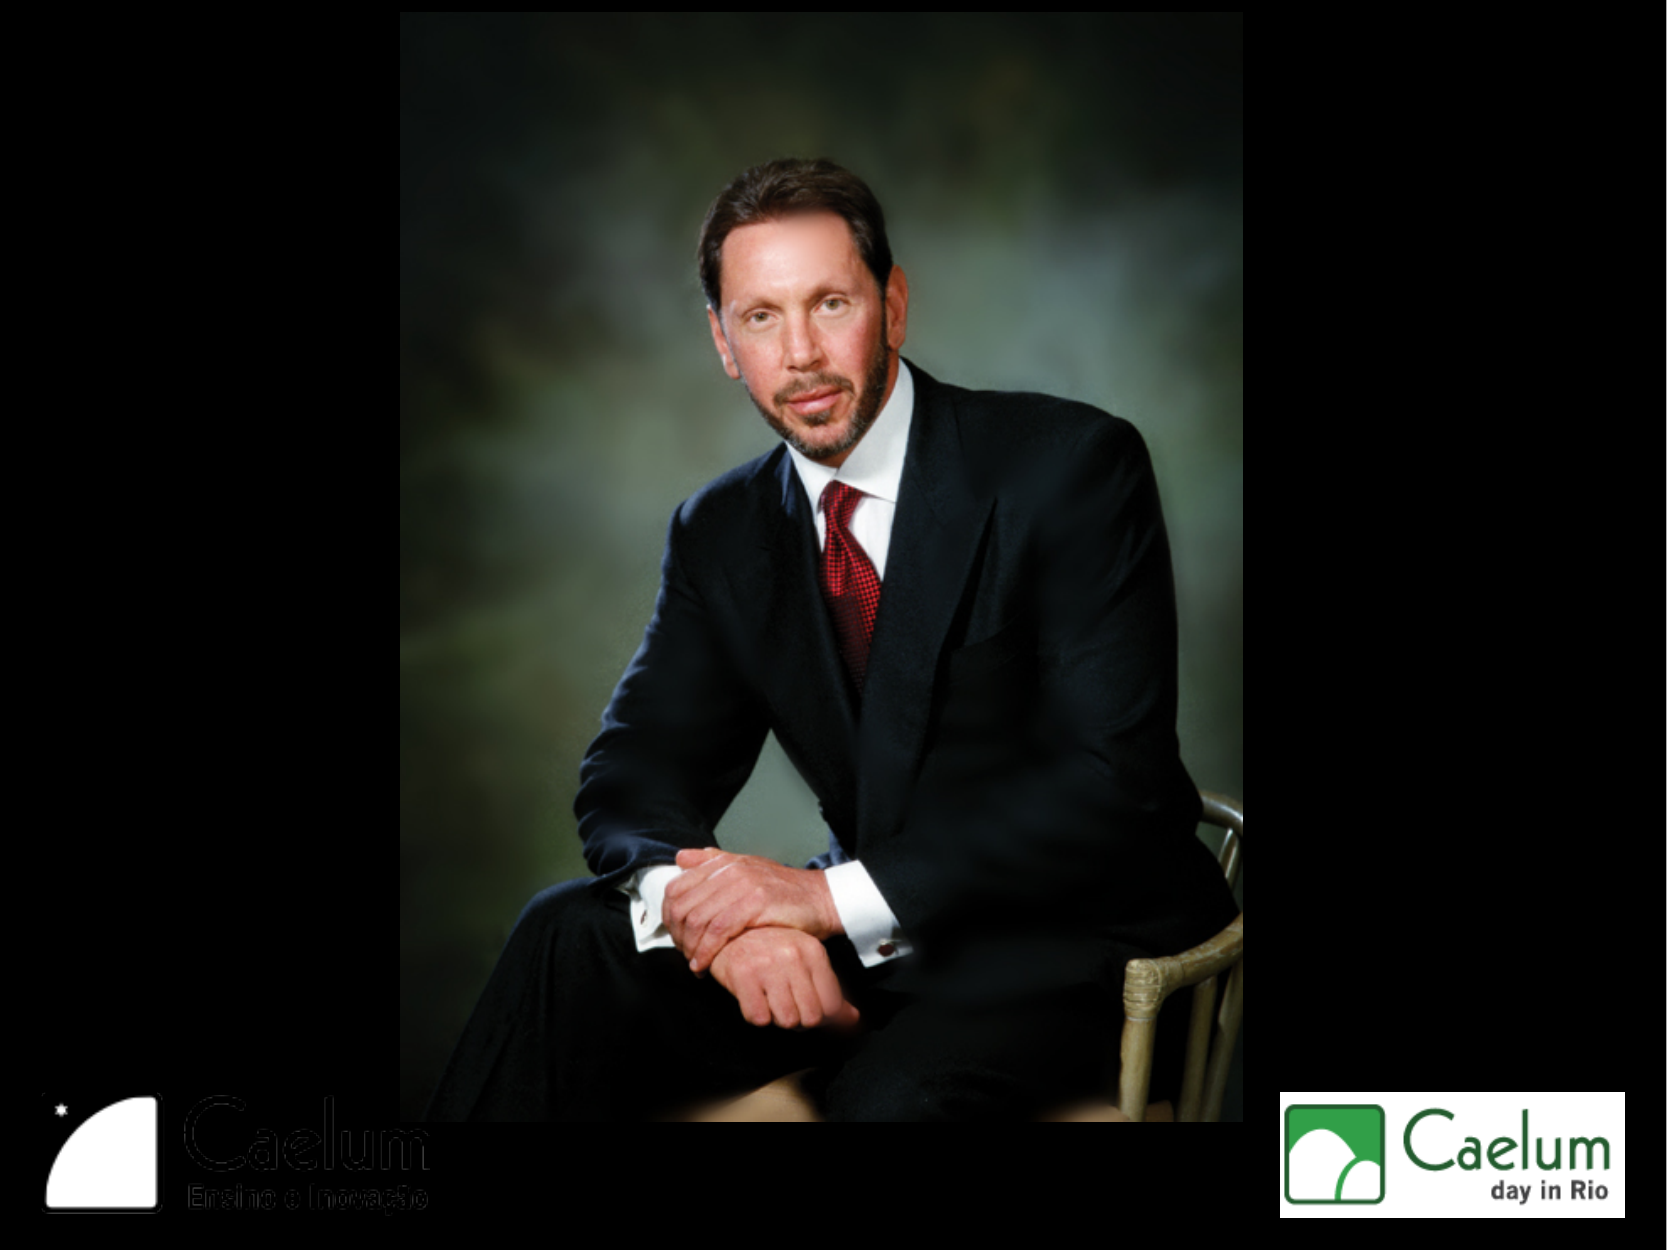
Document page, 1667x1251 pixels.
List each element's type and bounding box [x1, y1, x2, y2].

picture [1280, 1092, 1625, 1218]
picture [41, 12, 1243, 1218]
